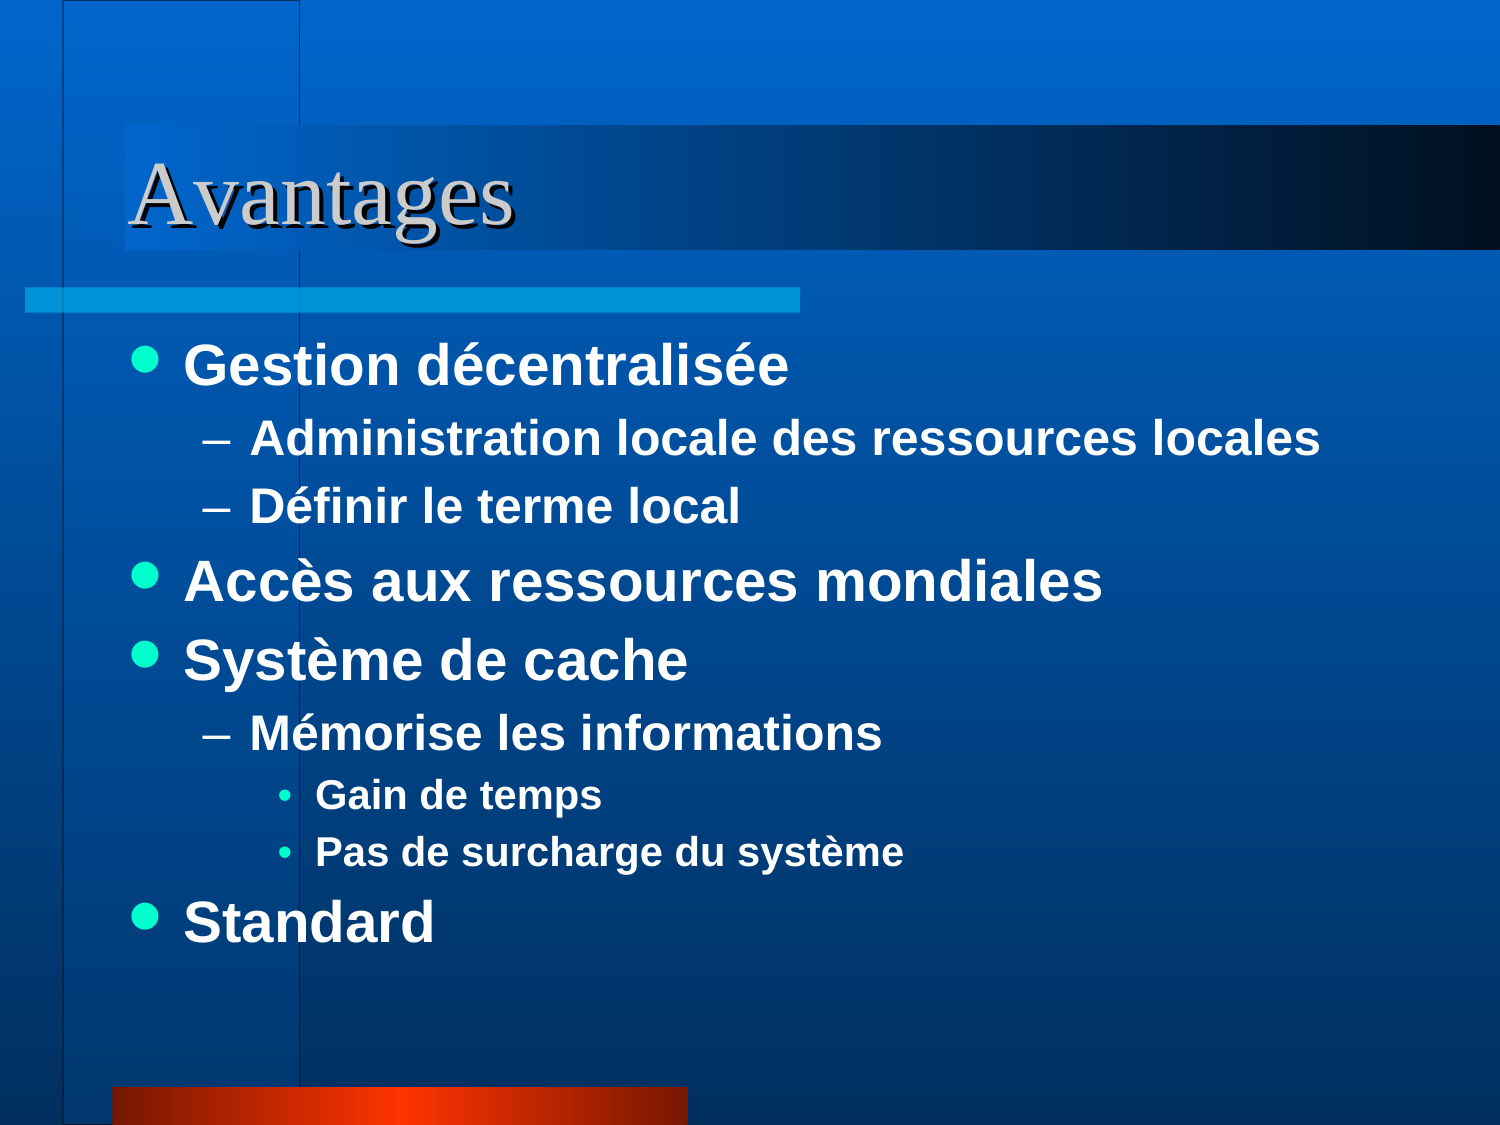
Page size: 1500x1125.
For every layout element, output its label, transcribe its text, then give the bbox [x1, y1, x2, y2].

list Gestion décentralisée Administration locale des ressources locales Définir le terme local Accès aux ressources mondiales Système de cache Mémorise les informations Gain de temps Pas de surcharge du système Standard [112, 324, 1388, 1001]
title Avantages [112, 99, 1388, 288]
